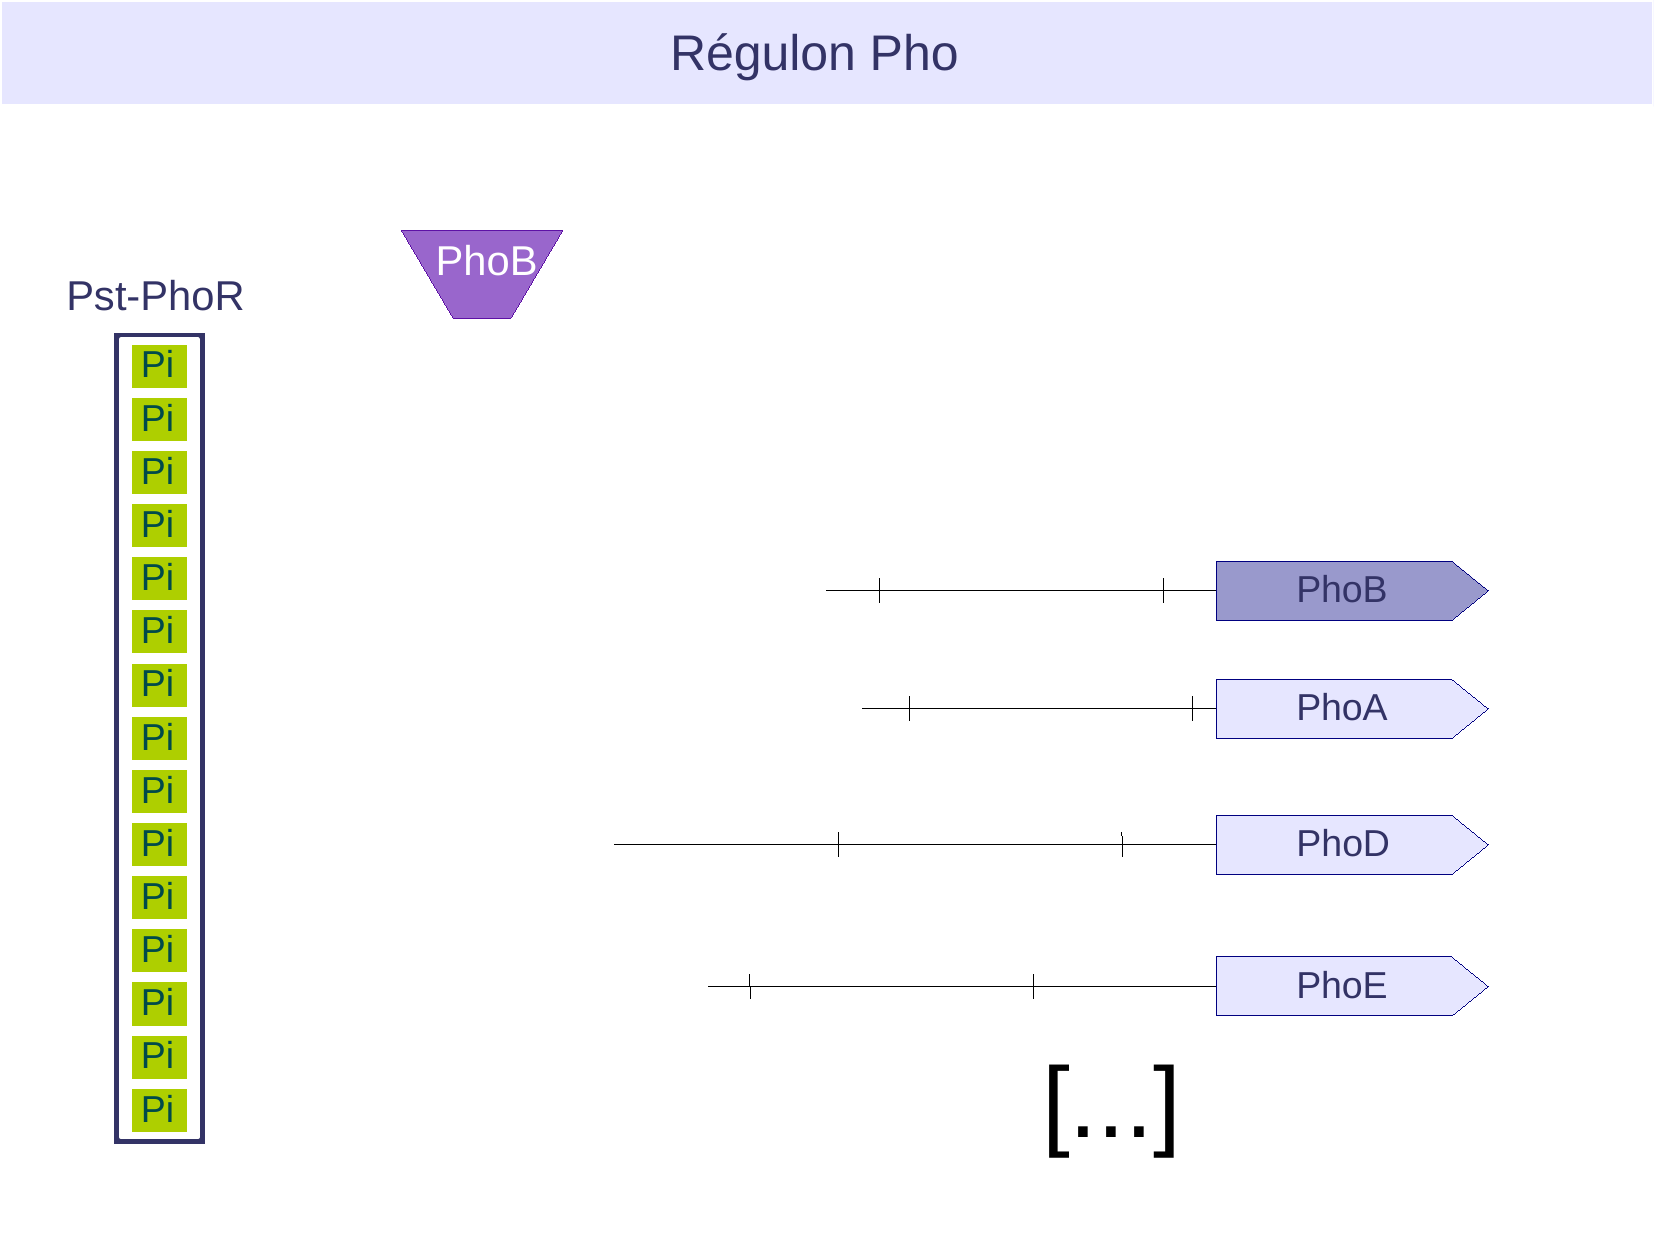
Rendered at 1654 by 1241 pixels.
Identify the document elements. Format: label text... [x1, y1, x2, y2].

text_box Pi [126, 496, 190, 553]
text_box Pi [126, 655, 189, 708]
text_box PhoB [420, 230, 553, 293]
text_box Pi [126, 1080, 189, 1138]
text_box [1216, 956, 1489, 1016]
text_box Pi [126, 389, 190, 447]
text_box PhoD [1281, 815, 1405, 872]
text_box [1216, 815, 1489, 875]
text_box Pi [126, 868, 189, 921]
text_box Pi [126, 921, 190, 979]
text_box PhoA [1281, 679, 1403, 736]
text_box Pst-PhoR [51, 265, 260, 328]
text_box [1216, 679, 1489, 739]
text_box Pi [126, 549, 189, 602]
text_box Pi [126, 1027, 190, 1085]
text_box Pi [126, 761, 189, 814]
text_box PhoE [1281, 956, 1403, 1014]
text_box Pi [126, 708, 190, 766]
text_box [1216, 561, 1489, 621]
text_box [...] [1027, 1039, 1196, 1167]
text_box Pi [126, 442, 189, 496]
text_box PhoB [1281, 561, 1403, 618]
text_box [438, 293, 526, 319]
text_box [112, 330, 207, 1146]
text_box [401, 230, 420, 262]
text_box [0, 0, 1654, 107]
text_box [553, 230, 563, 247]
text_box Pi [126, 974, 189, 1027]
text_box Pi [126, 336, 189, 389]
text_box Pi [126, 602, 190, 660]
text_box Régulon Pho [655, 17, 974, 89]
text_box Pi [126, 814, 190, 872]
